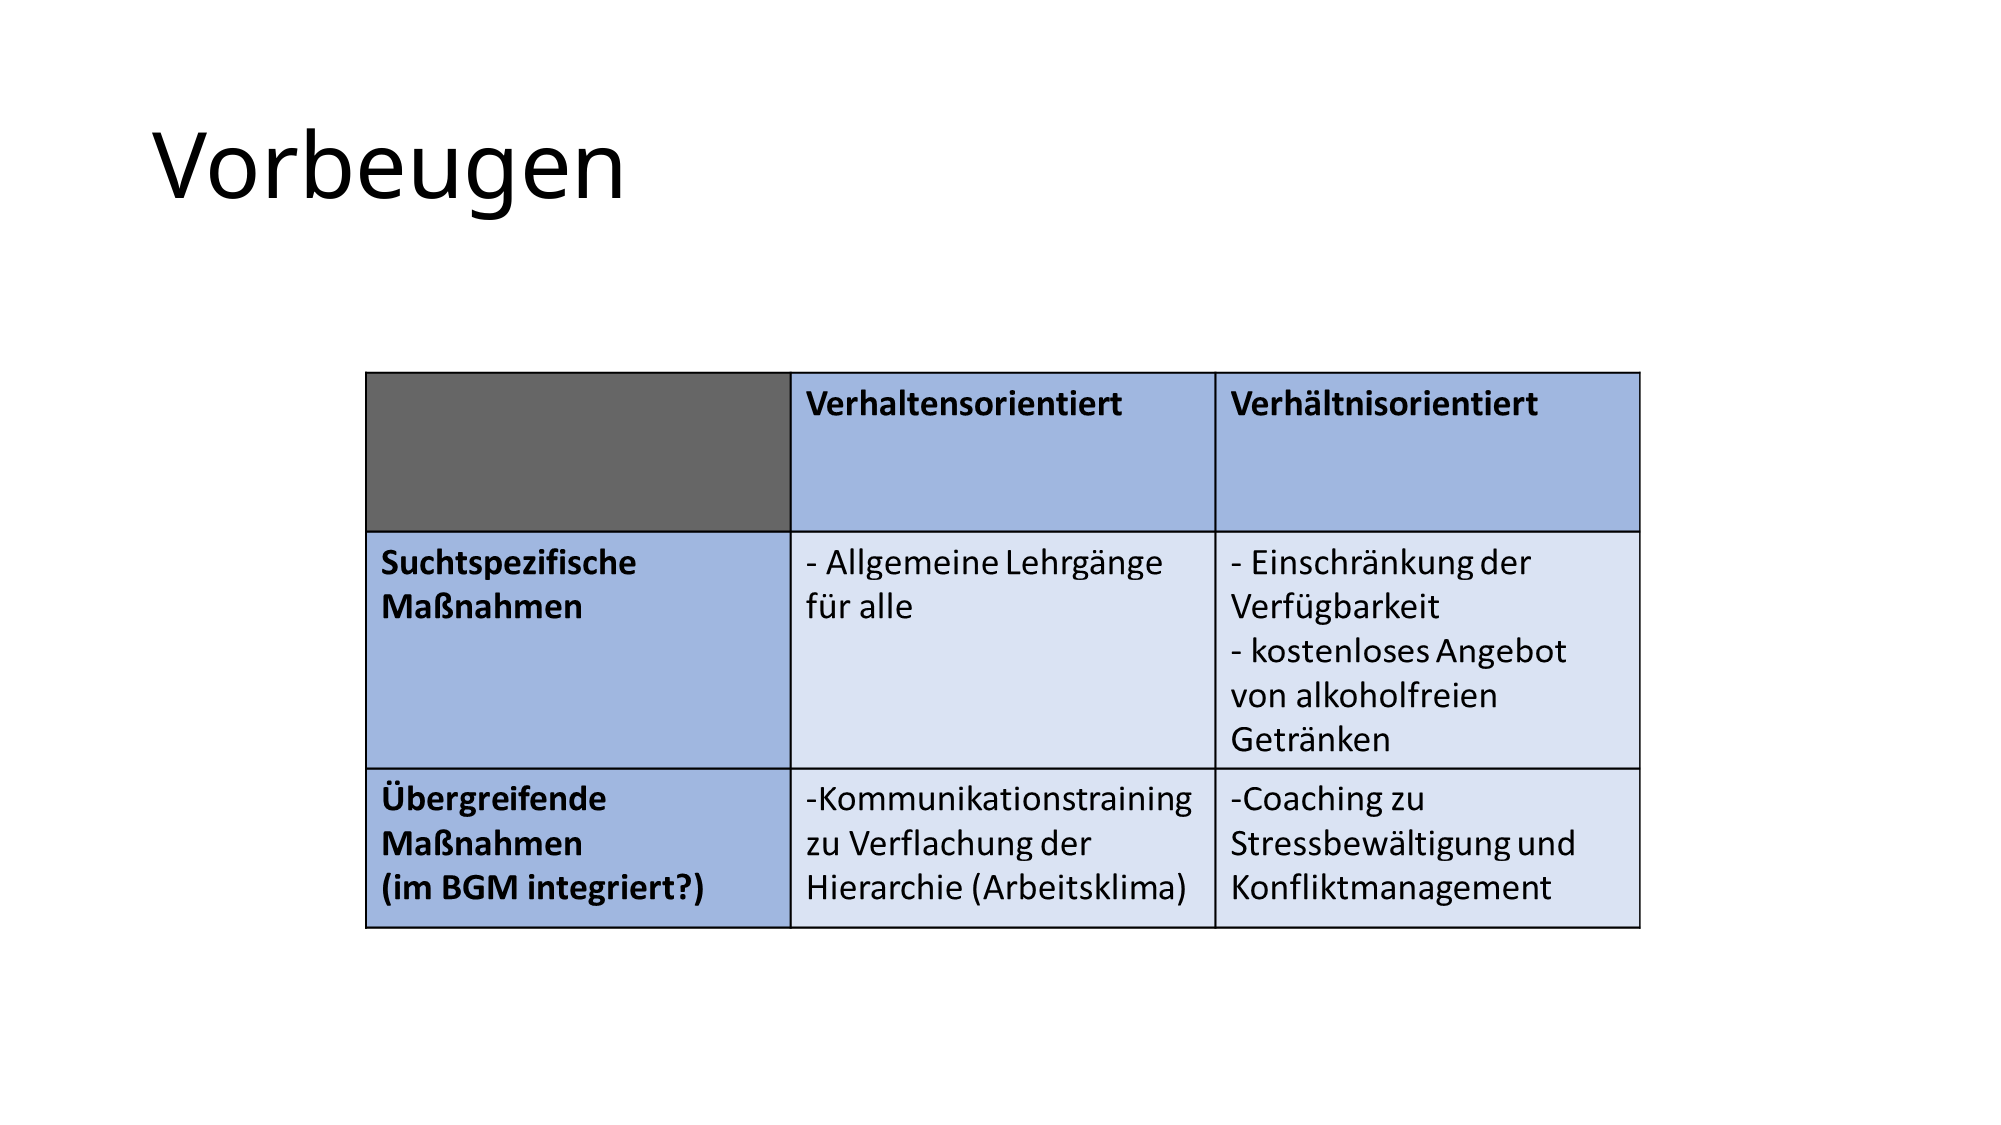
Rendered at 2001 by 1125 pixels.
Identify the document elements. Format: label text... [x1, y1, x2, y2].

title Vorbeugen [137, 59, 1863, 278]
picture [365, 368, 1641, 931]
